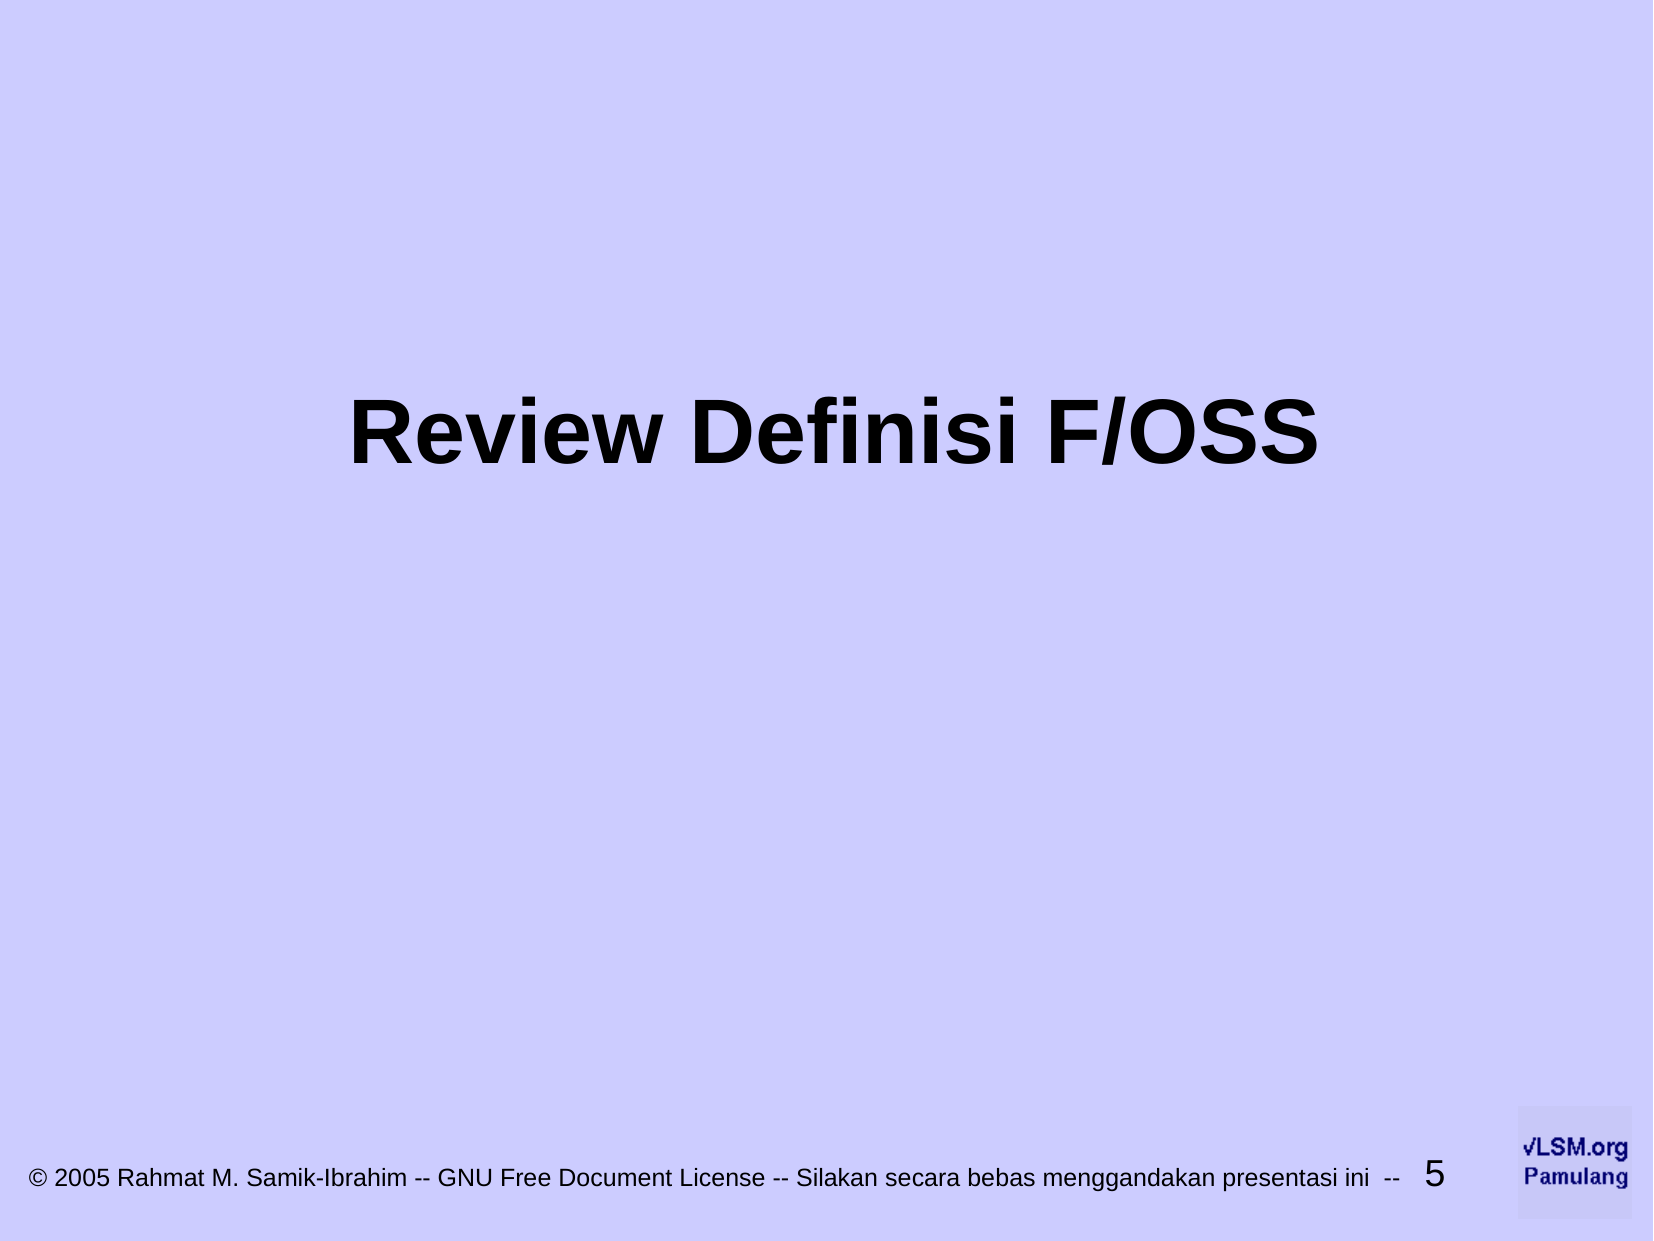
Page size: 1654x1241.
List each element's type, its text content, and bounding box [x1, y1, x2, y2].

picture [1518, 1106, 1632, 1219]
title Review Definisi F/OSS [43, 376, 1628, 487]
